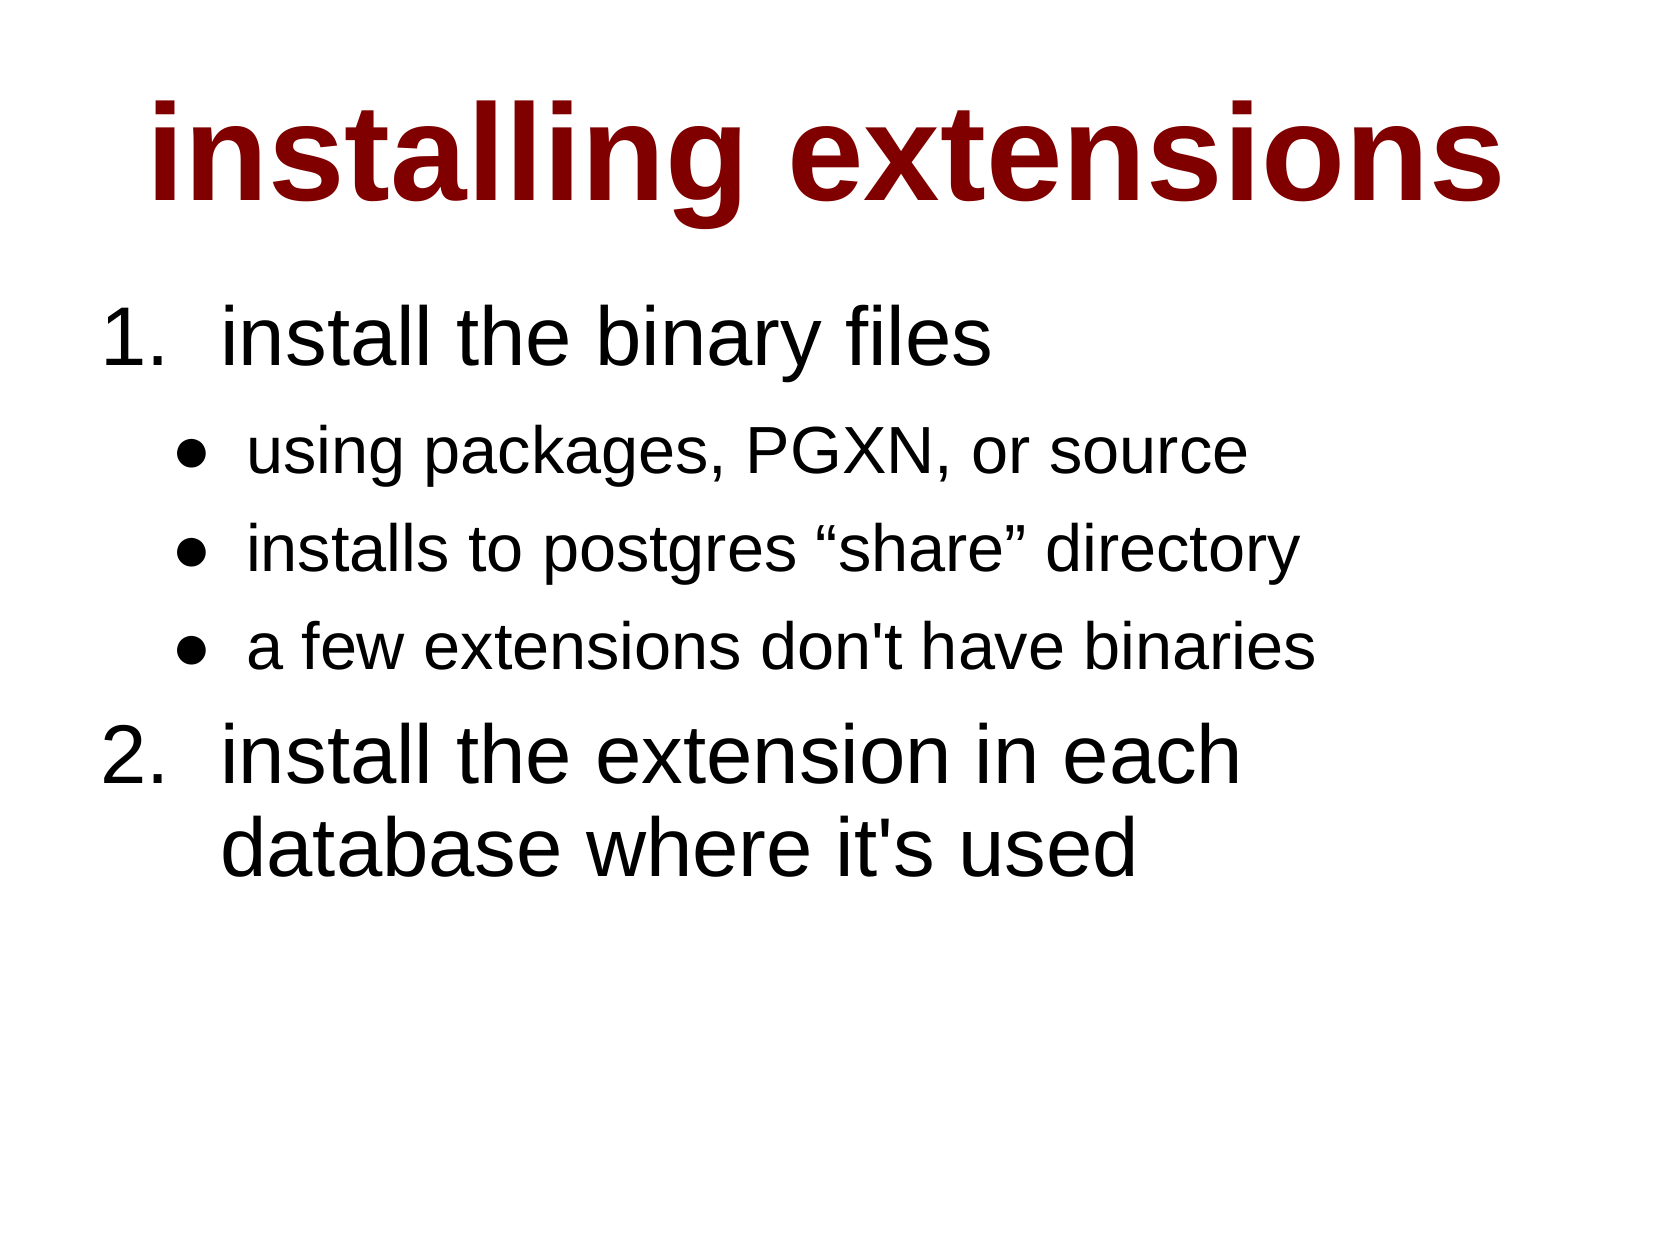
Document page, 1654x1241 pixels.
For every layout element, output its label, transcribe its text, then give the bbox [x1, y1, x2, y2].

list install the binary files using packages, PGXN, or source installs to postgres “share” directory a few extensions don't have binaries install the extension in each database where it's used [82, 290, 1571, 1152]
title installing extensions [82, 49, 1571, 257]
